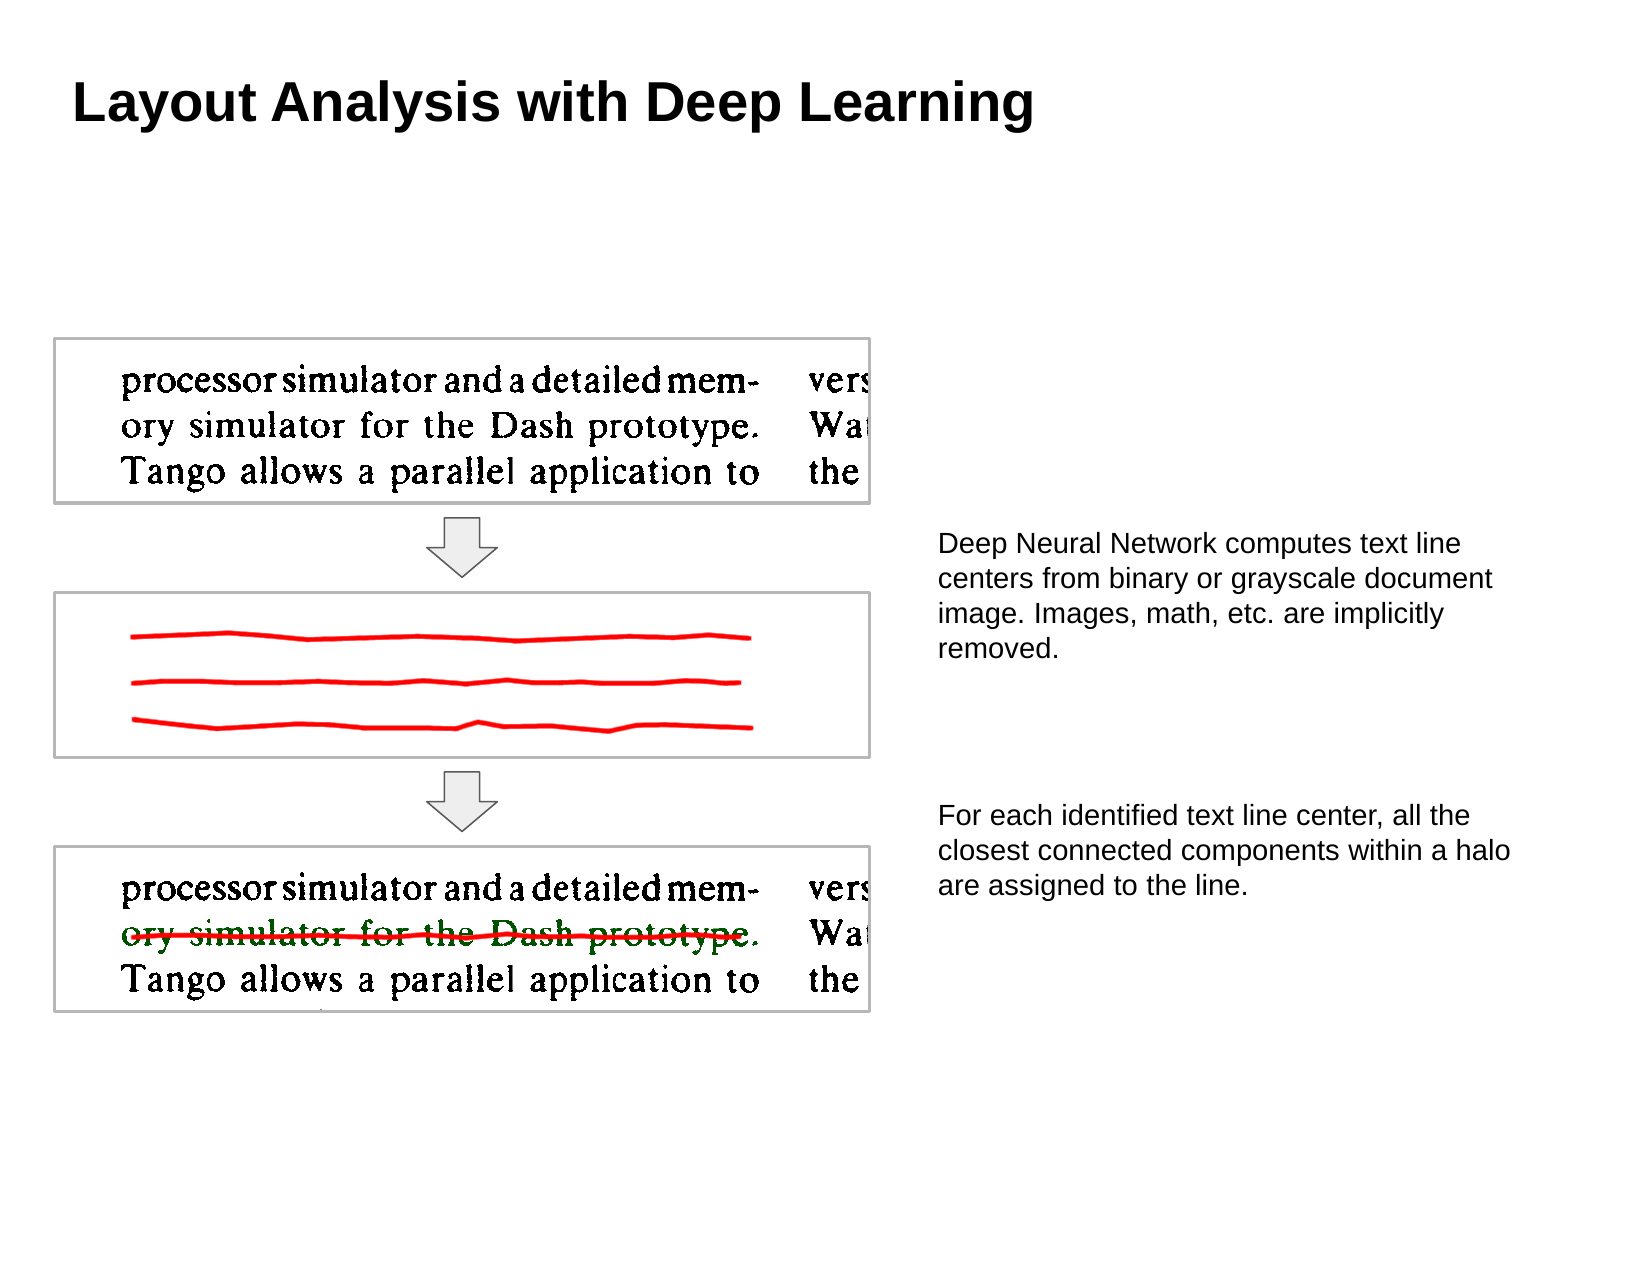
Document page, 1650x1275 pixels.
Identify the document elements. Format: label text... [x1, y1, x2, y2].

text_box [426, 771, 498, 832]
text_box [426, 517, 498, 578]
picture [56, 847, 868, 1010]
picture [56, 593, 868, 756]
text_box For each identified text line center, all the closest connected components within a halo are assigned to the line. [922, 755, 1528, 942]
picture [56, 339, 868, 502]
title Layout Analysis with Deep Learning [56, 48, 1594, 191]
text_box Deep Neural Network computes text line centers from binary or grayscale document image. Images, math, etc. are implicitly removed. [922, 501, 1528, 688]
